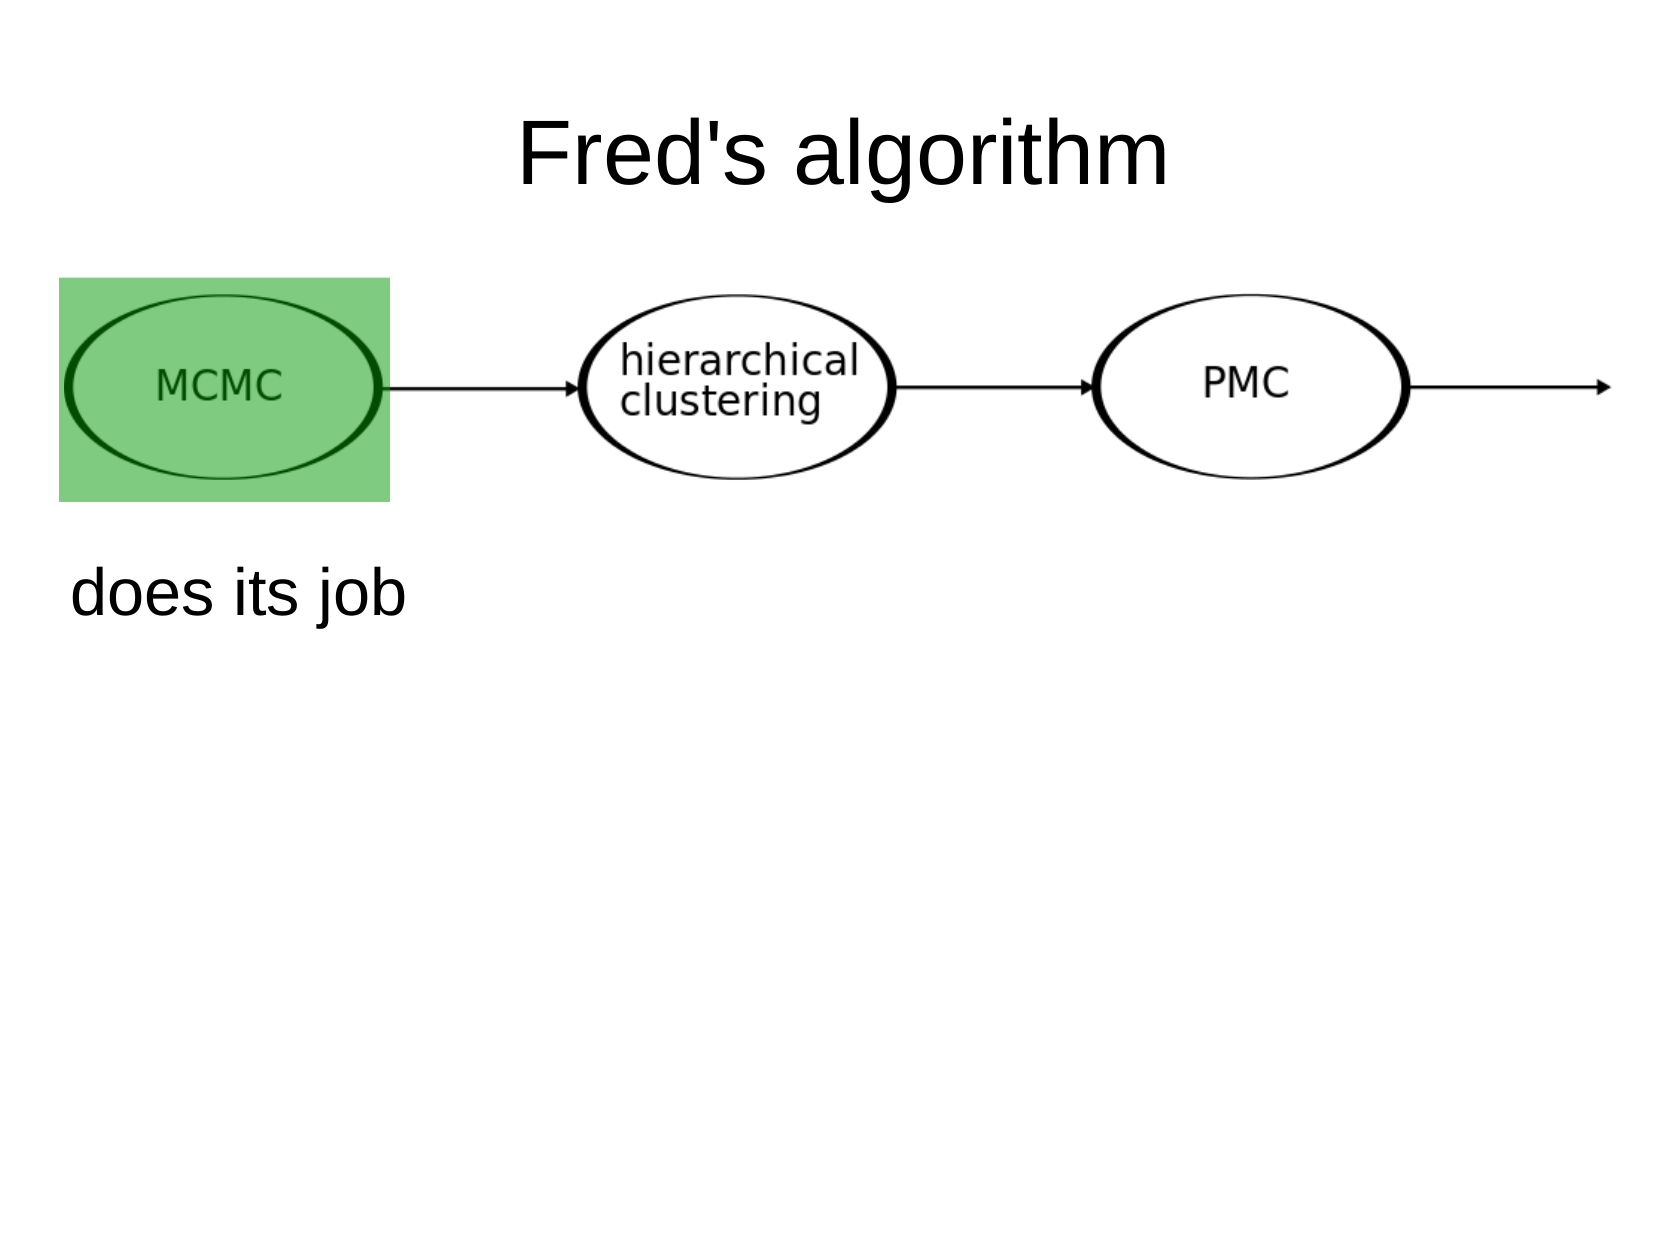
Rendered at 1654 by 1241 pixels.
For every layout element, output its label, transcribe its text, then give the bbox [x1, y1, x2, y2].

picture [390, 293, 1613, 483]
text_box [59, 277, 390, 502]
title Fred's algorithm [82, 49, 1571, 257]
list does its job [0, 555, 438, 709]
